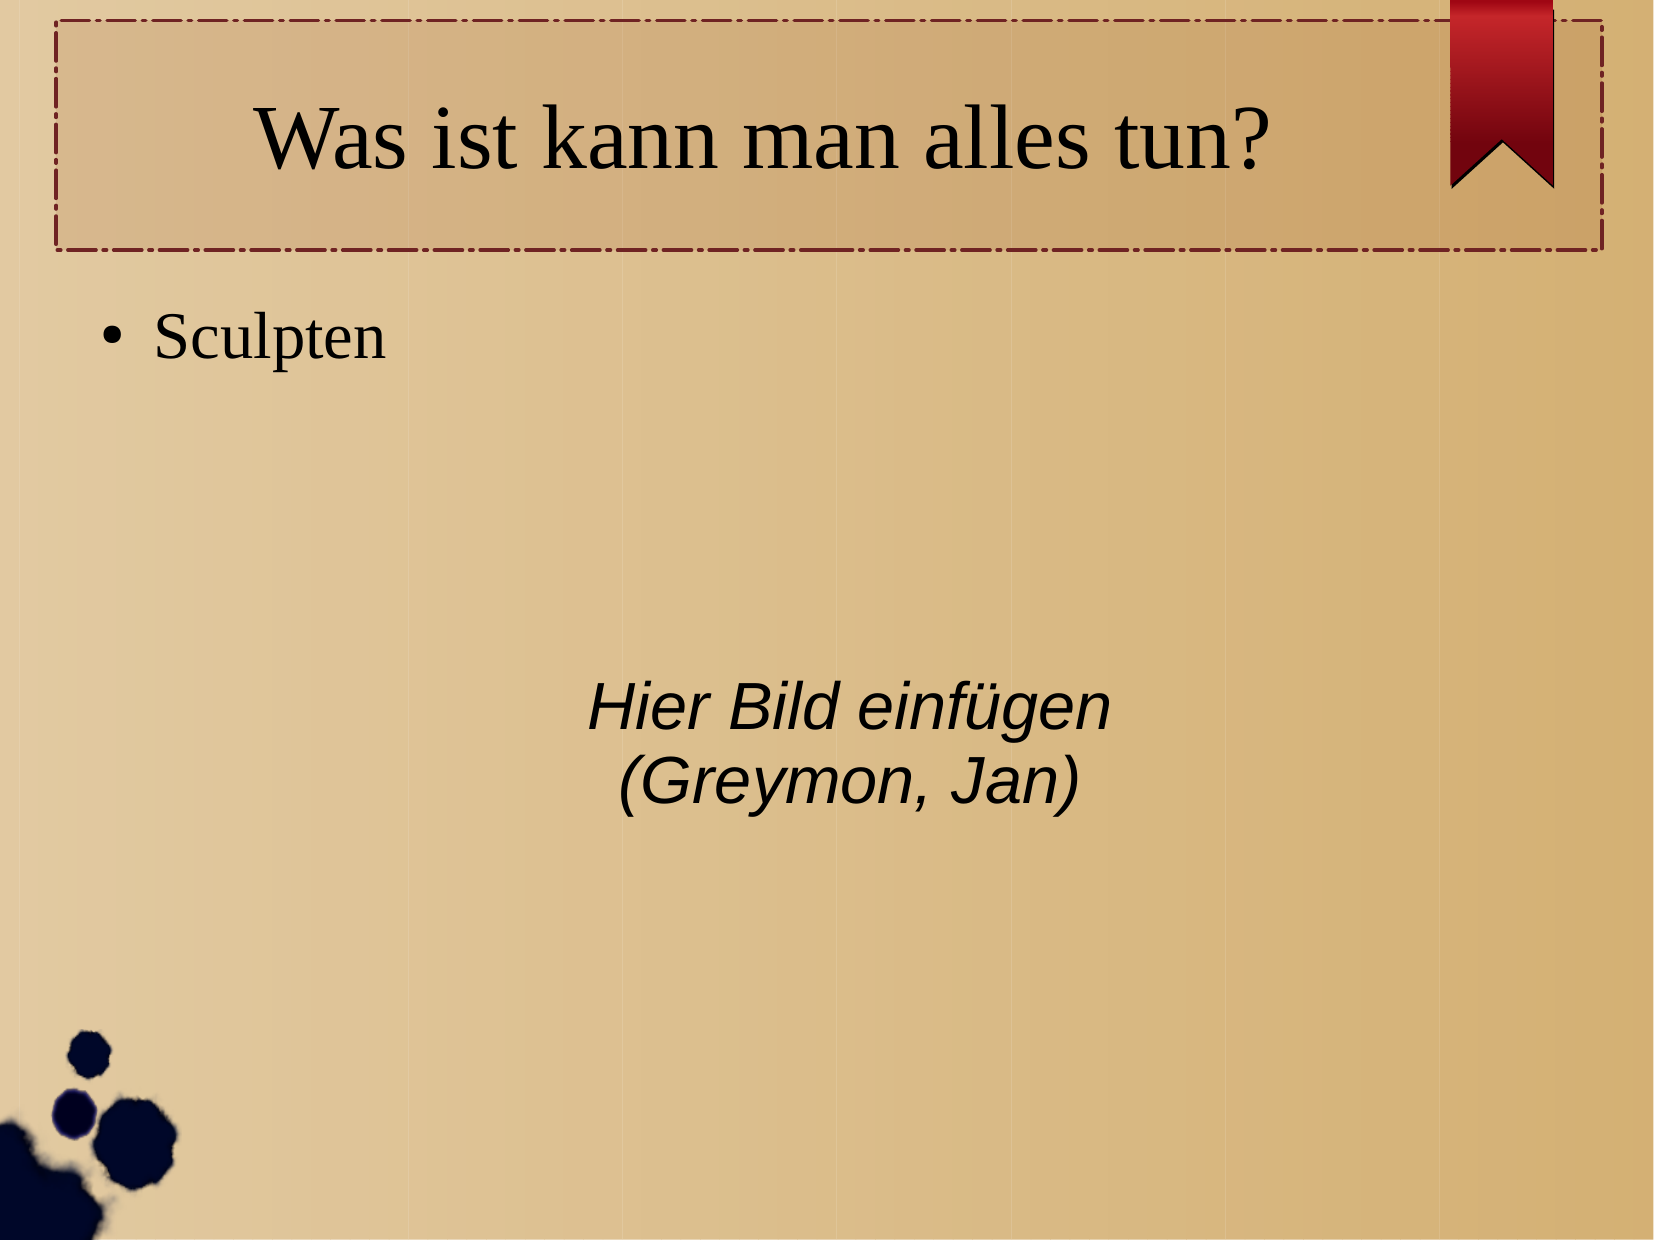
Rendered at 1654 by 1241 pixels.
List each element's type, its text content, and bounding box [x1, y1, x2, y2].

text_box Hier Bild einfügen (Greymon, Jan) [507, 661, 1193, 826]
list Sculpten [82, 299, 1571, 438]
title Was ist kann man alles tun? [82, 47, 1412, 229]
